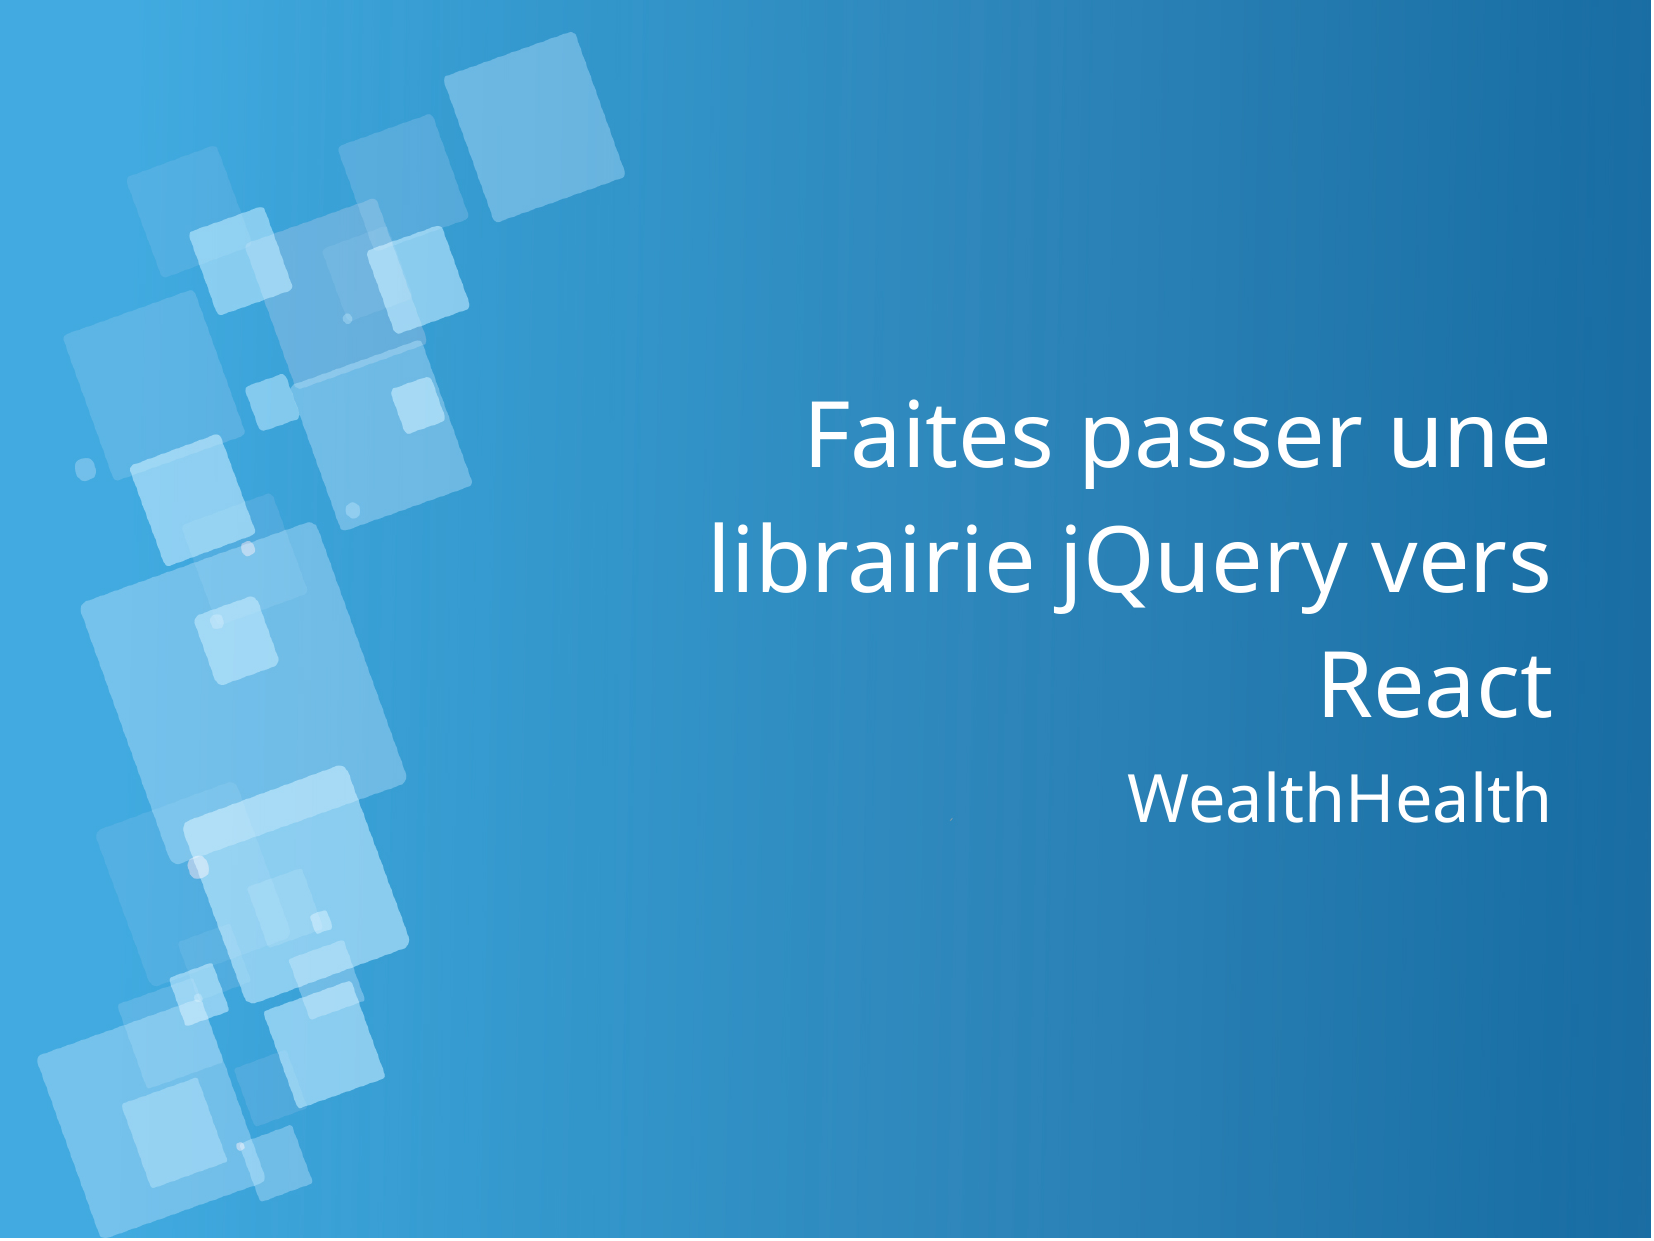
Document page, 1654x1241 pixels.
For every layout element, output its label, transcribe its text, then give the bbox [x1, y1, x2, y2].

picture [0, 0, 1651, 1238]
title Faites passer une librairie jQuery vers React [627, 384, 1554, 731]
subtitle WealthHealth [862, 739, 1554, 853]
